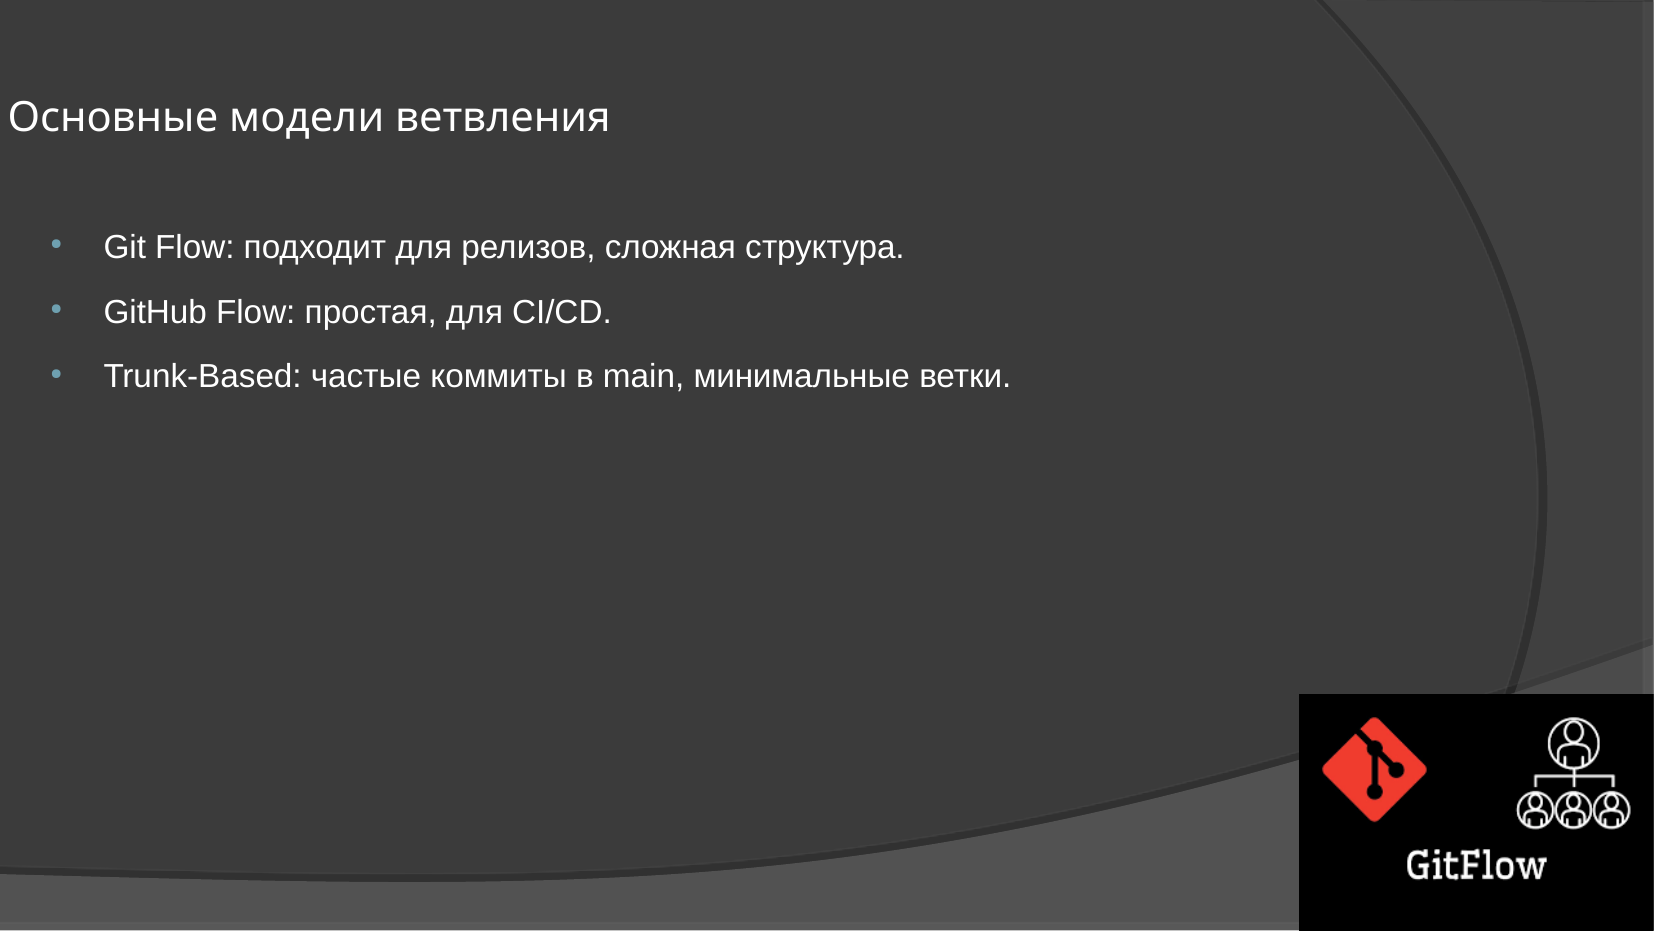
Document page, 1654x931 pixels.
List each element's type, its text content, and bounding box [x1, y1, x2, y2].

picture [1299, 694, 1654, 931]
title Основные модели ветвления [0, 36, 1489, 193]
list Git Flow: подходит для релизов, сложная структура. GitHub Flow: простая, для CI/CD. Trunk-Based: частые коммиты в main, минимальные ветки. [0, 217, 1489, 758]
